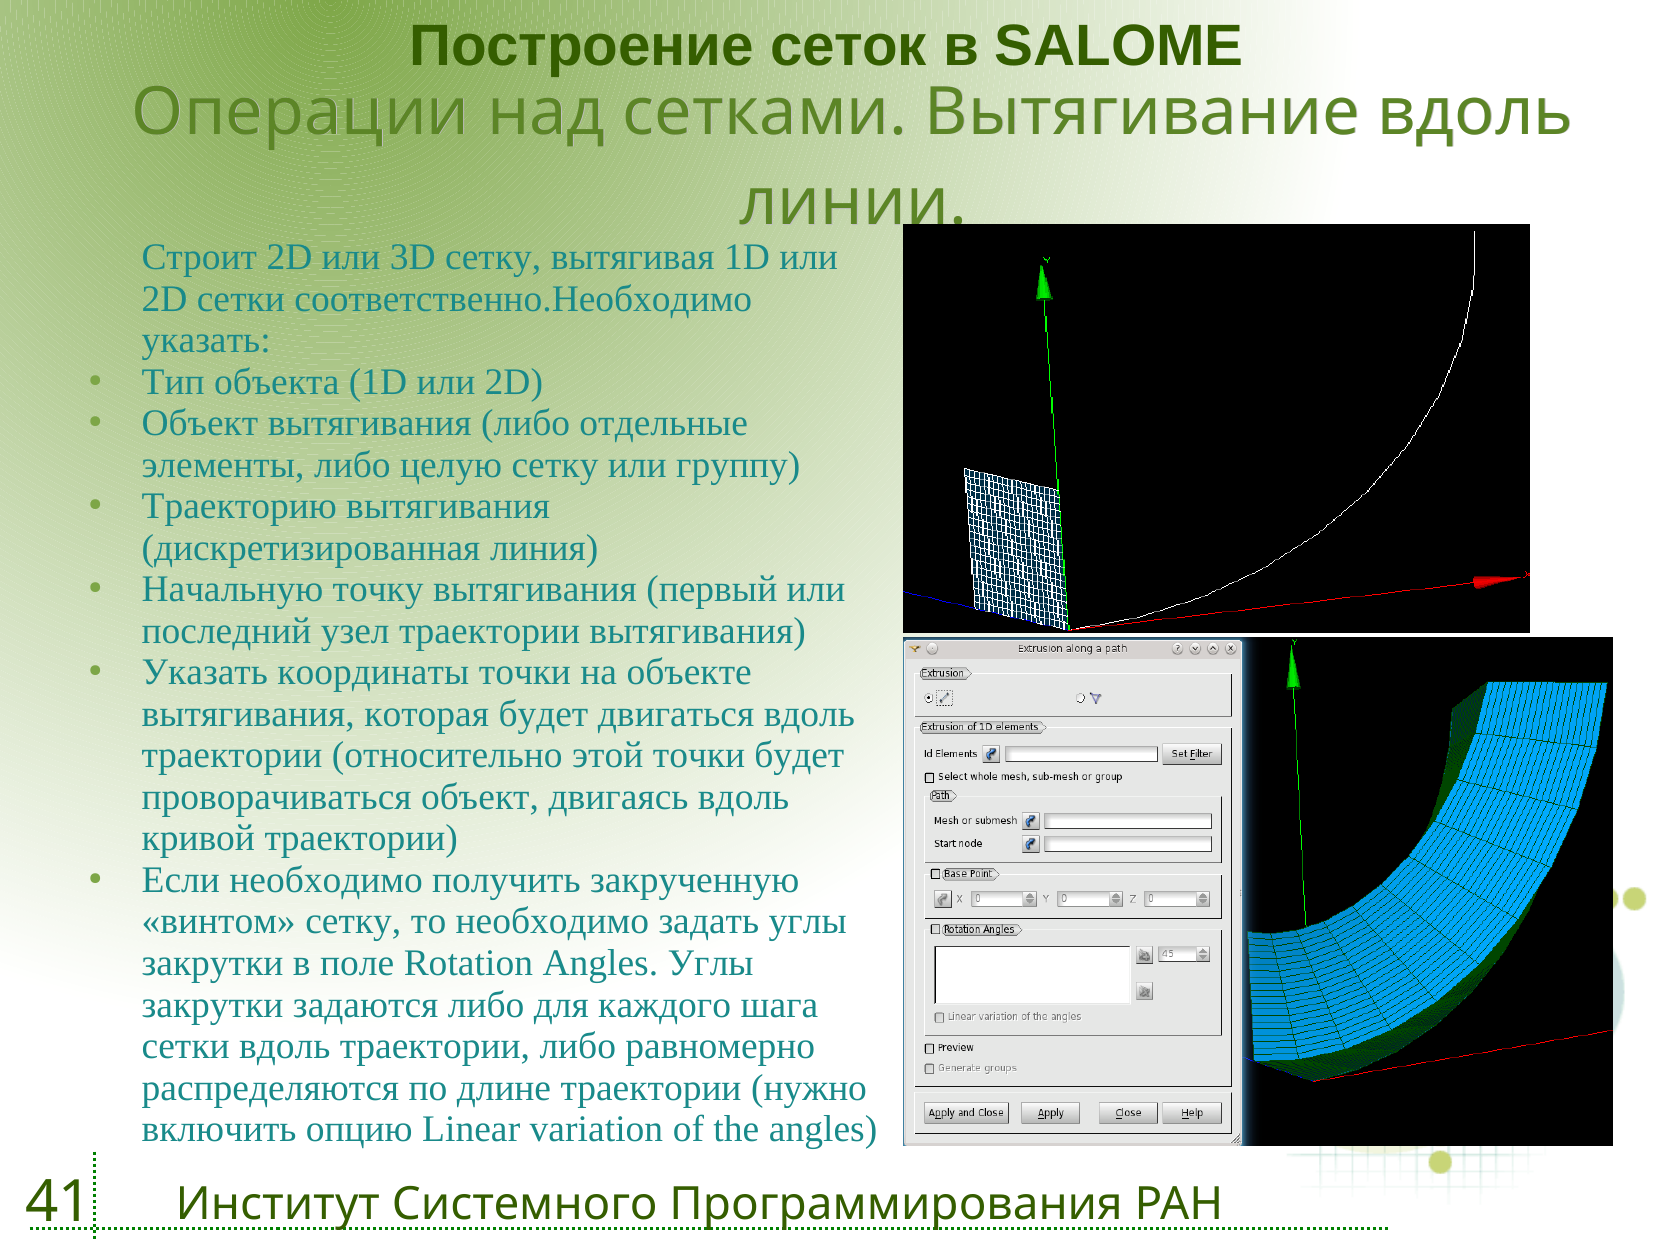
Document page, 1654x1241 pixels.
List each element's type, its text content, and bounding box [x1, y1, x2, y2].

picture [903, 637, 1654, 1211]
title Операции над сетками. Вытягивание вдоль линии. [82, 71, 1625, 236]
list Строит 2D или 3D сетку, вытягивая 1D или 2D сетки соответственно.Необходимо указать: Тип объекта (1D или 2D) Объект вытягивания (либо отдельные элементы, либо целую сетку или группу) Траекторию вытягивания (дискретизированная линия) Начальную точку вытягивания (первый или последний узел траектории вытягивания) Указать координаты точки на объекте вытягивания, которая будет двигаться вдоль траектории (относительно этой точки будет проворачиваться объект, двигаясь вдоль кривой траектории) Если необходимо получить закрученную «винтом» сетку, то необходимо задать углы закрутки в поле Rotation Angles. Углы закрутки задаются либо для каждого шага сетки вдоль траектории, либо равномерно распределяются по длине траектории (нужно включить опцию Linear variation of the angles) [70, 236, 886, 1150]
picture [903, 224, 1530, 633]
